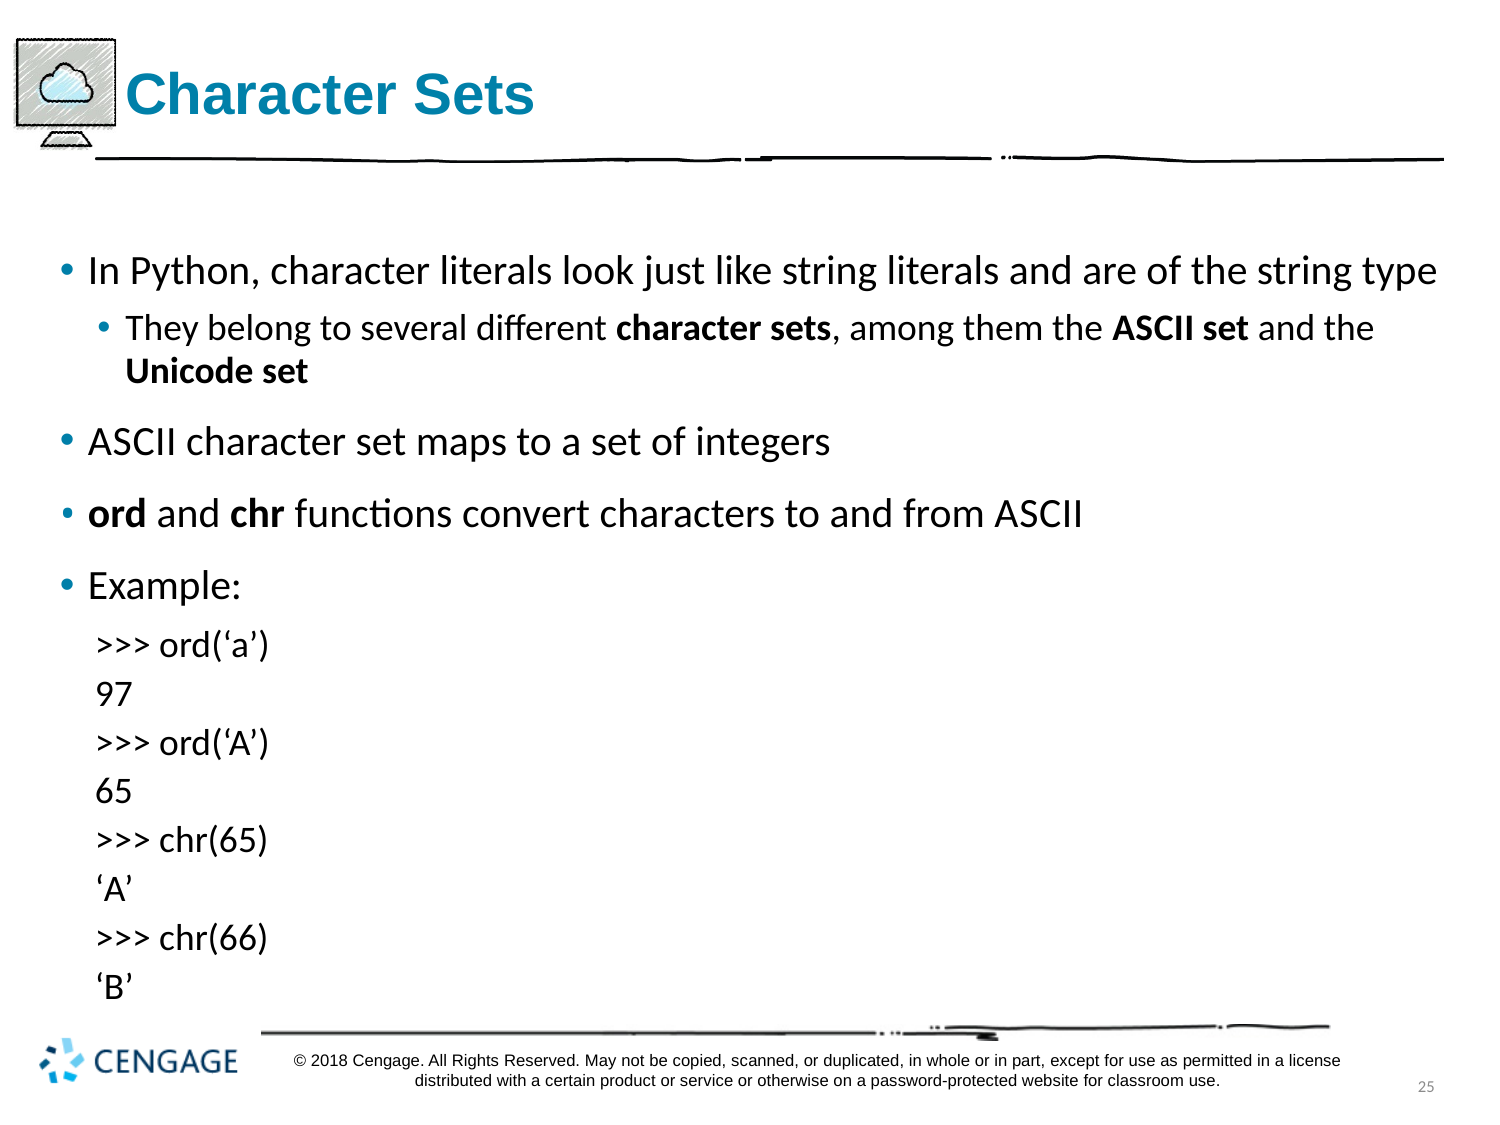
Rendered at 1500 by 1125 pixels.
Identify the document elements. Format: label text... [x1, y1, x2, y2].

list >>> ord(‘a’) 97 >>> ord(‘A’) 65 >>> chr(65) ‘A’ >>> chr(66) ‘B’ [57, 622, 333, 1013]
picture [261, 1024, 1331, 1041]
picture [154, 155, 1444, 163]
footer © 2018 Cengage. All Rights Reserved. May not be copied, scanned, or duplicated, in whole or in part, except for use as permitted in a license distributed with a certain product or service or otherwise on a password-protected website for classroom use. [262, 1050, 1375, 1091]
picture [19, 1024, 250, 1096]
picture [13, 36, 117, 151]
title Character Sets [125, 55, 1442, 127]
list In Python, character literals look just like string literals and are of the string type They belong to several different character sets, among them the A S C I I set and the Unicode set A S C I I character set maps to a set of integers ord and chr functions convert characters to and from A S C I I Example: [59, 246, 1441, 614]
